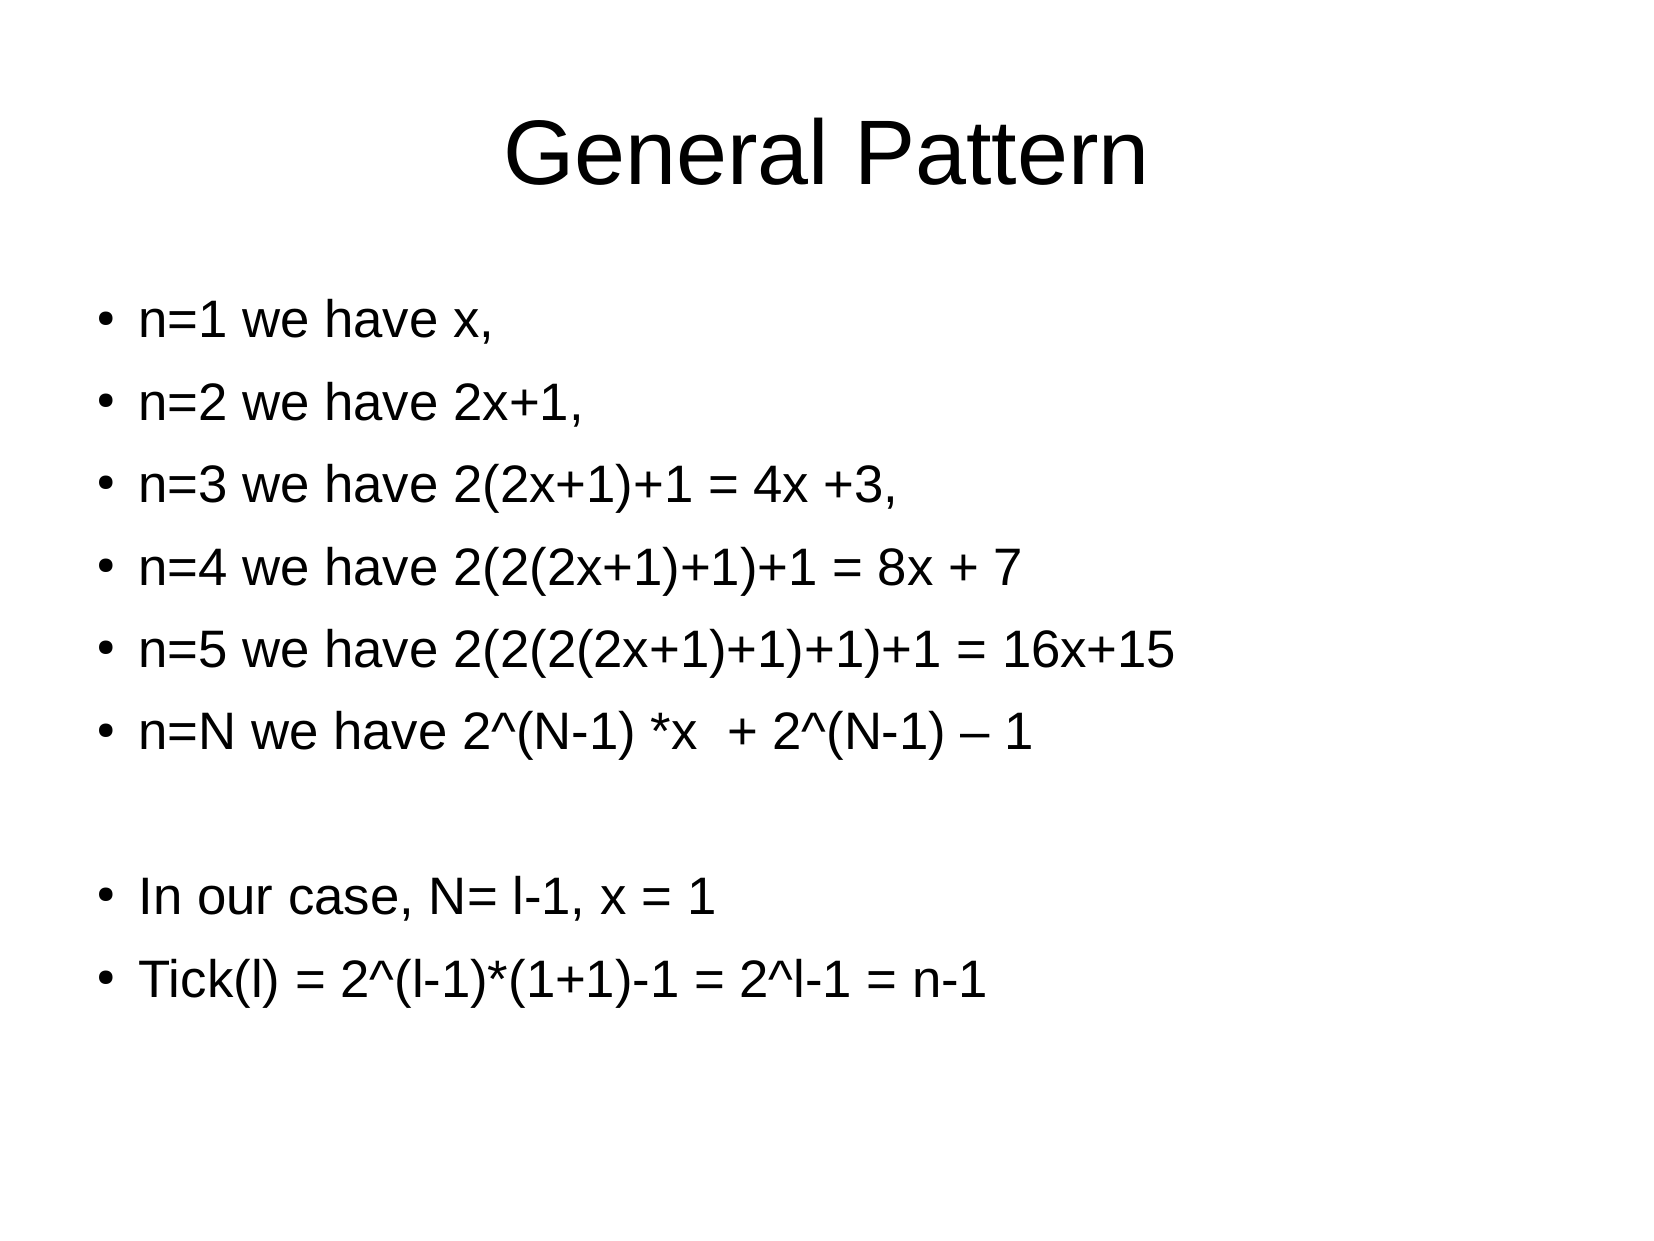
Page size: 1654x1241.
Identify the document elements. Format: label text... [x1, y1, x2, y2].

title General Pattern [82, 49, 1571, 257]
list n=1 we have x, n=2 we have 2x+1, n=3 we have 2(2x+1)+1 = 4x +3, n=4 we have 2(2(2x+1)+1)+1 = 8x + 7 n=5 we have 2(2(2(2x+1)+1)+1)+1 = 16x+15 n=N we have 2^(N-1) *x + 2^(N-1) – 1 In our case, N= l-1, x = 1 Tick(l) = 2^(l-1)*(1+1)-1 = 2^l-1 = n-1 [82, 290, 1571, 1010]
